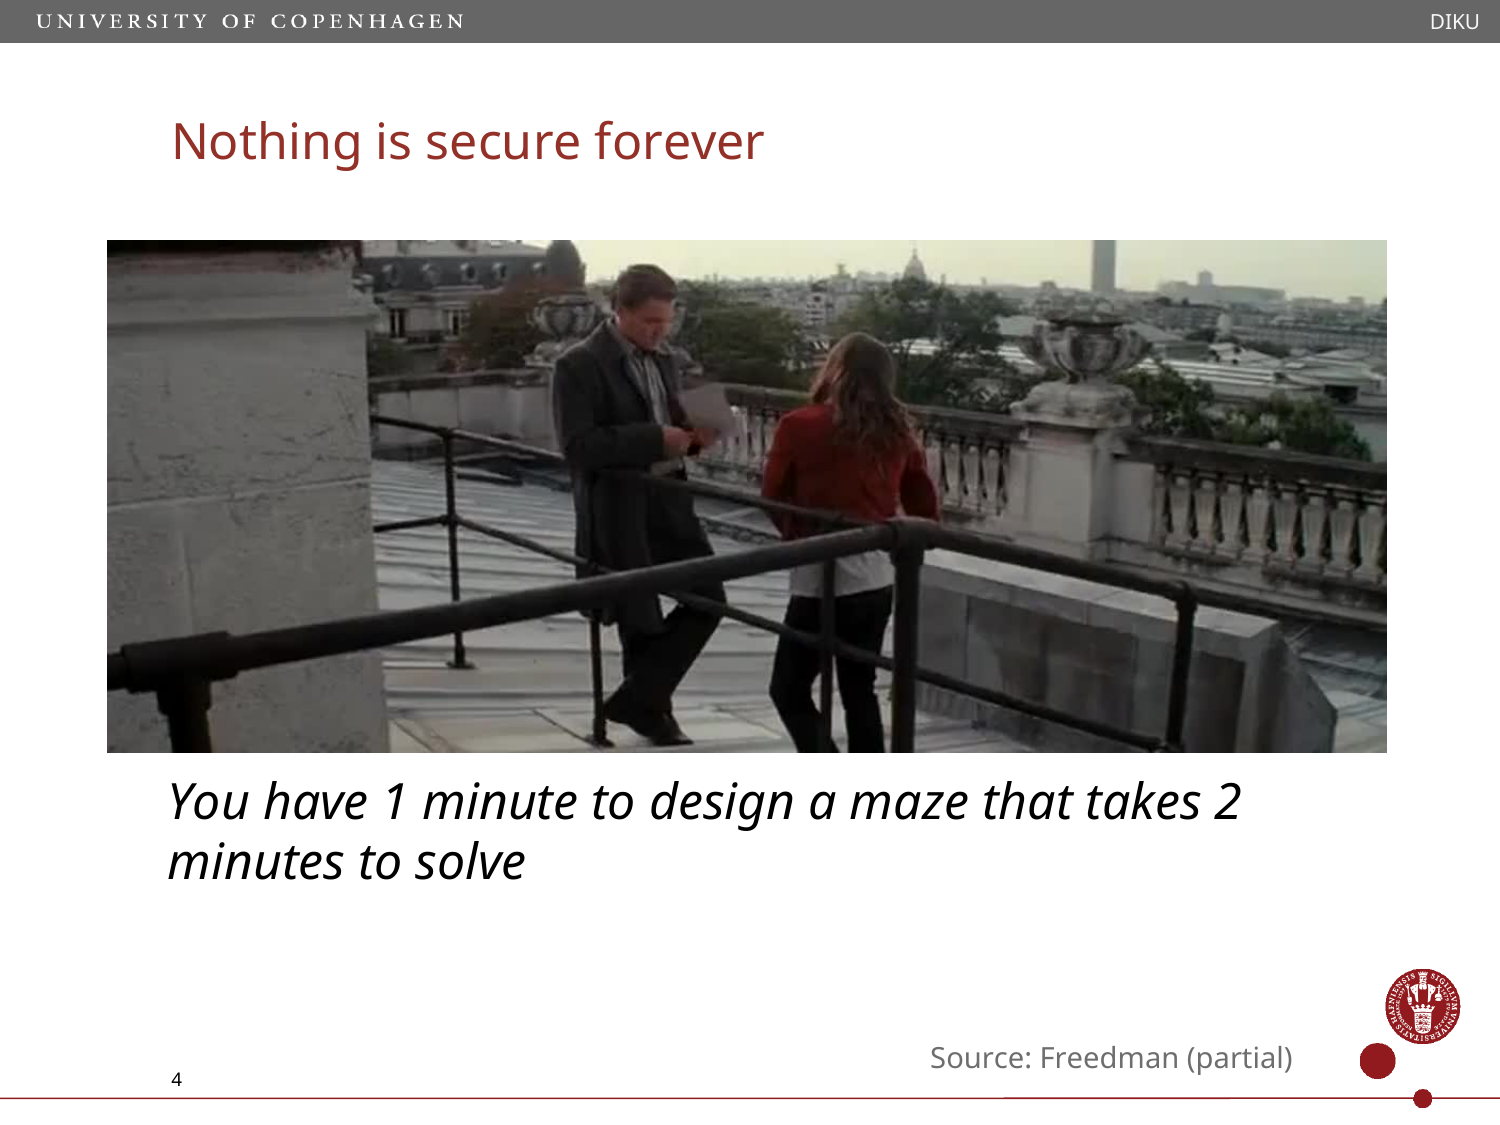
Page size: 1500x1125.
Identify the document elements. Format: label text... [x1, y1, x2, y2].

text_box <number> [171, 1067, 522, 1092]
text_box DIKU [469, 0, 1495, 43]
text_box Nothing is secure forever [171, 75, 1329, 171]
picture [107, 240, 1387, 753]
text_box Source: Freedman (partial) [915, 1031, 1353, 1083]
picture [0, 910, 1500, 1122]
text_box You have 1 minute to design a maze that takes 2 minutes to solve [152, 761, 1368, 897]
